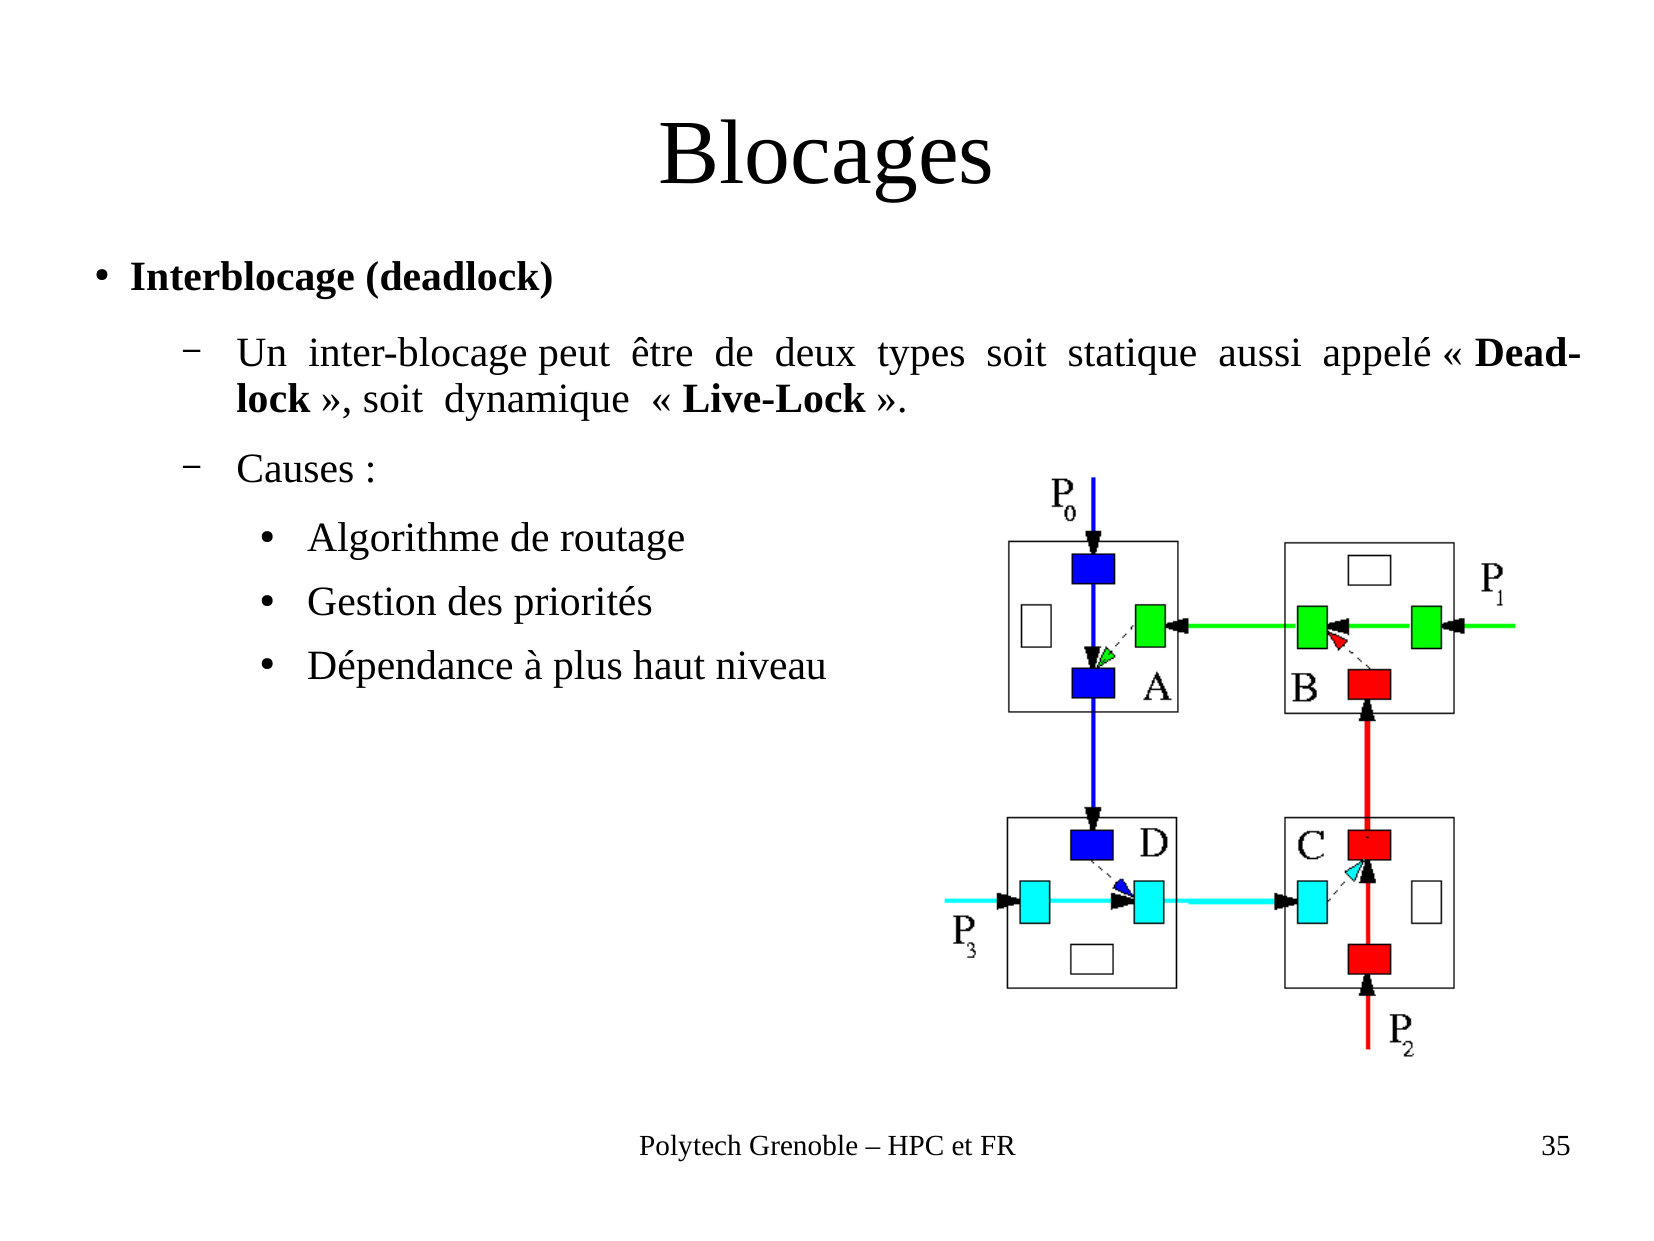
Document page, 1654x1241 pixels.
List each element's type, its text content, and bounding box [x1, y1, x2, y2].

title Blocages [82, 49, 1571, 257]
list Interblocage (deadlock) Un inter-blocage peut être de deux types soit statique aussi appelé « Dead-lock », soit dynamique « Live-Lock ». Causes : Algorithme de routage Gestion des priorités Dépendance à plus haut niveau [94, 177, 1583, 1004]
picture [921, 1004, 1562, 1075]
